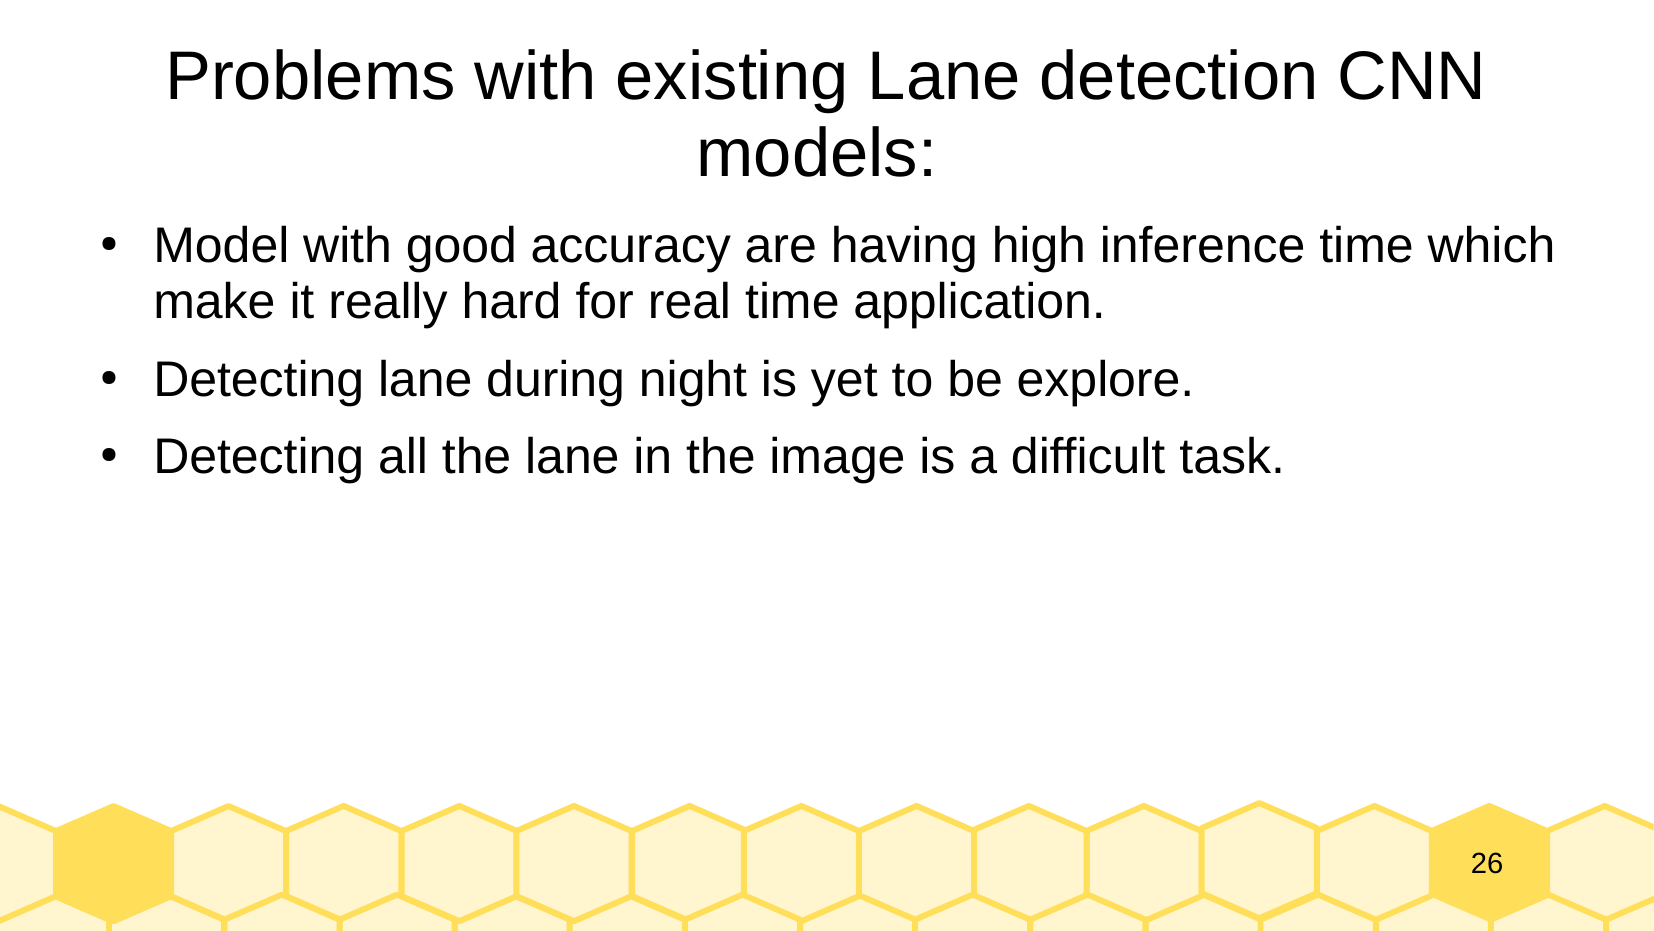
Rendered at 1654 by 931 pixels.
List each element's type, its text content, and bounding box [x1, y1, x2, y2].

title Problems with existing Lane detection CNN models: [82, 36, 1571, 193]
list Model with good accuracy are having high inference time which make it really hard for real time application. Detecting lane during night is yet to be explore. Detecting all the lane in the image is a difficult task. [82, 217, 1571, 757]
